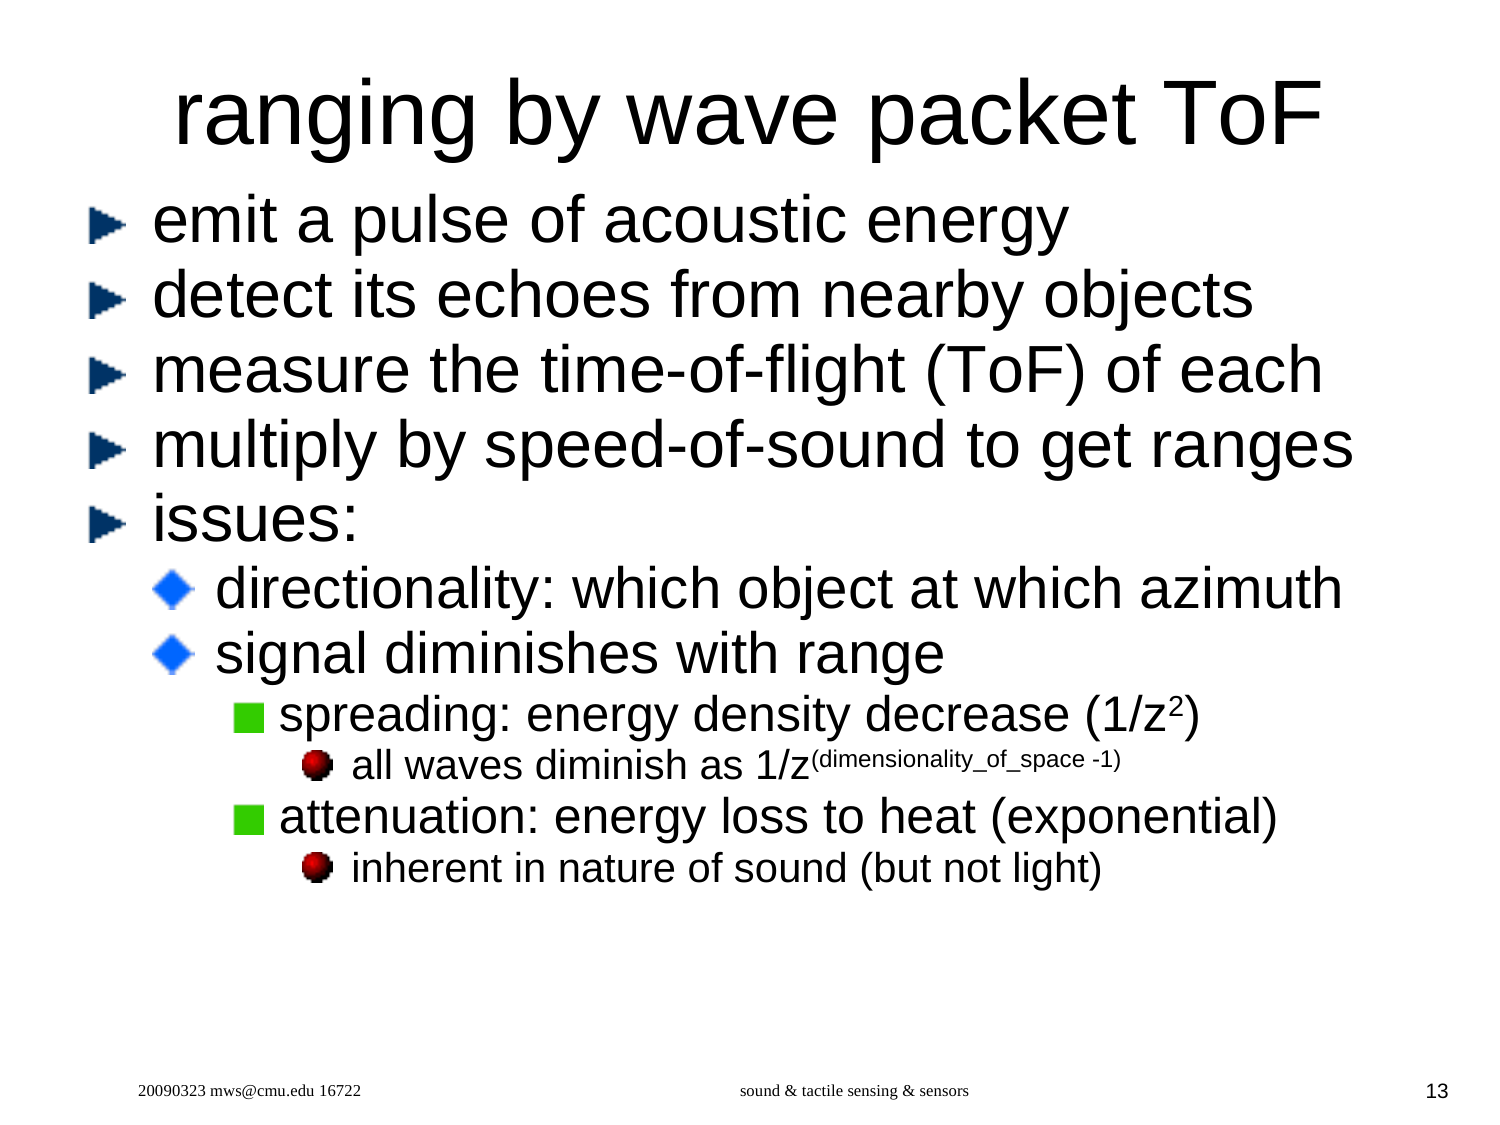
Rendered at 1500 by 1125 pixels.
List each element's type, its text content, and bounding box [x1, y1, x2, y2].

list emit a pulse of acoustic energy detect its echoes from nearby objects measure the time-of-flight (ToF) of each multiply by speed-of-sound to get ranges issues: directionality: which object at which azimuth signal diminishes with range spreading: energy density decrease (1/z2) all waves diminish as 1/z(dimensionality_of_space -1) attenuation: energy loss to heat (exponential) inherent in nature of sound (but not light) [62, 174, 1413, 976]
title ranging by wave packet ToF [112, 50, 1388, 174]
